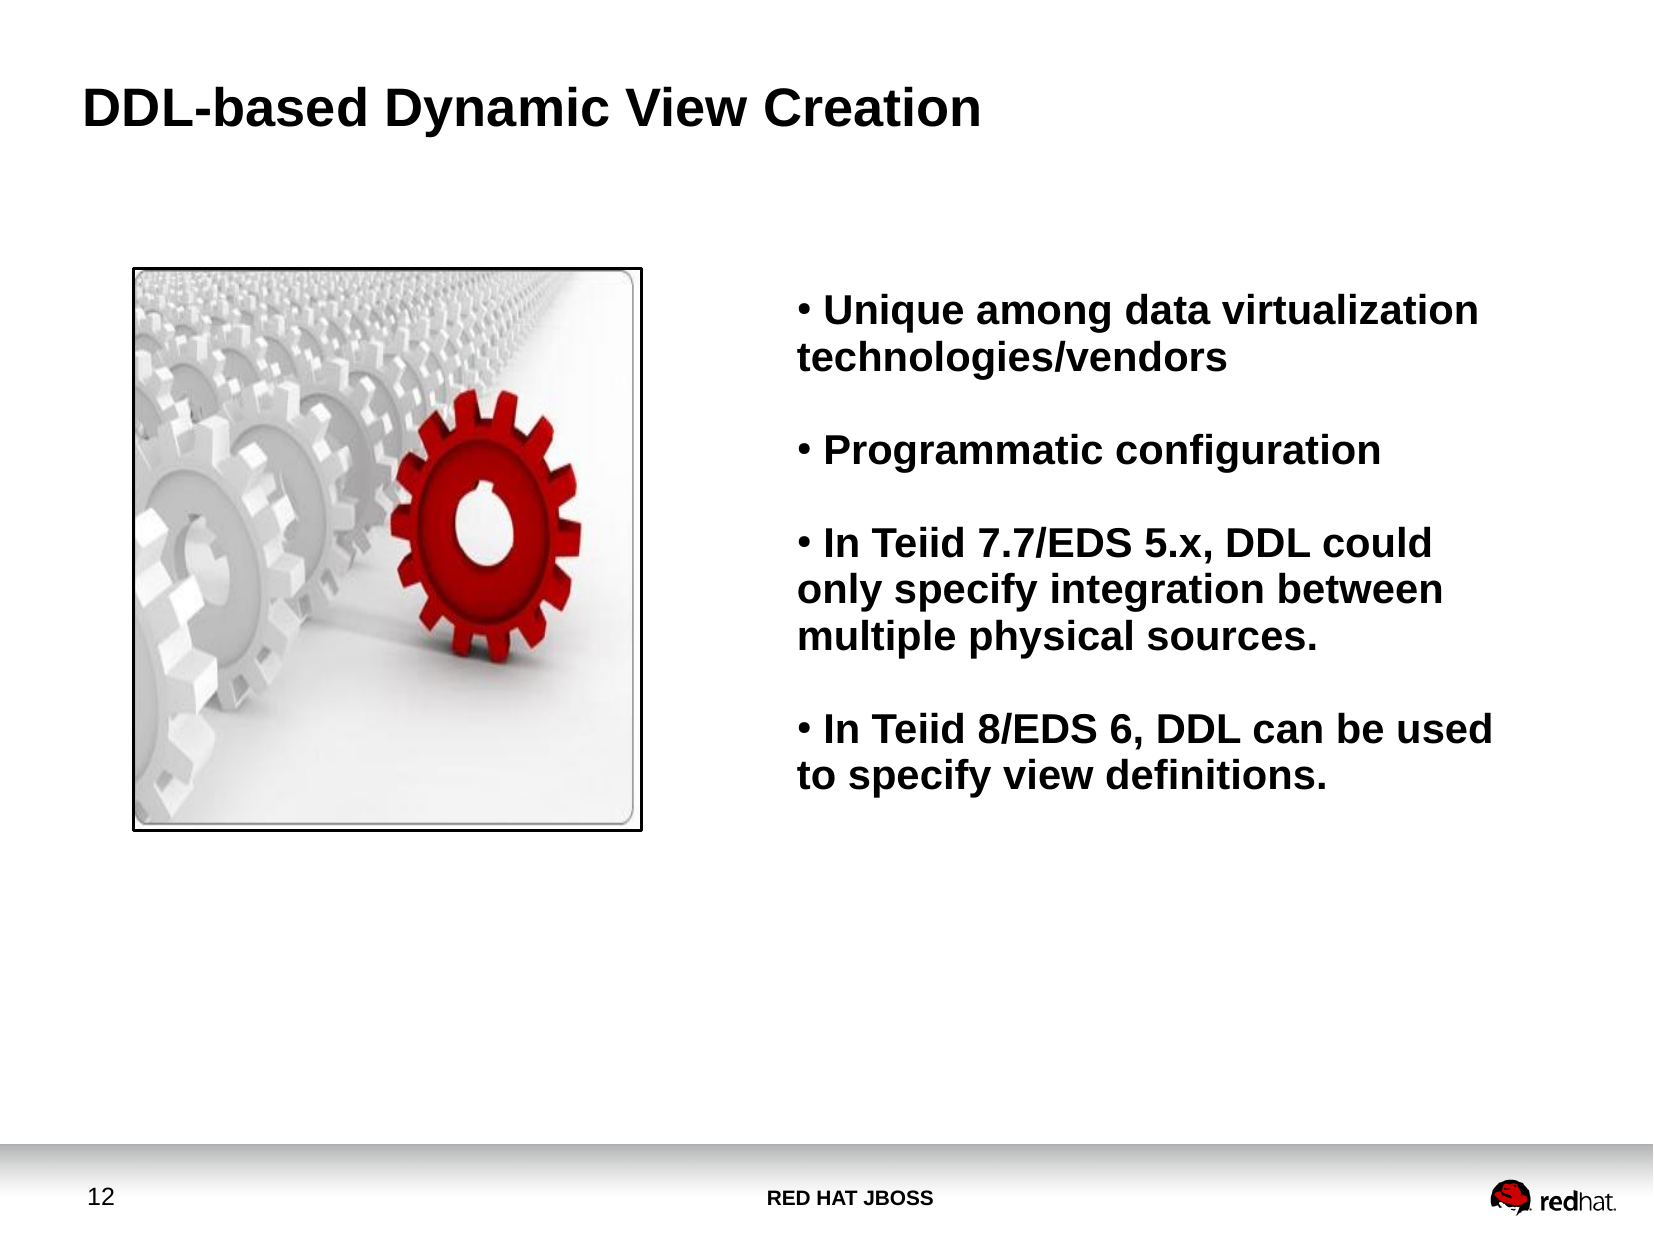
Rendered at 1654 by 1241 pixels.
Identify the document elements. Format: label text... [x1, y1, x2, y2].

text_box Unique among data virtualization technologies/vendors Programmatic configuration In Teiid 7.7/EDS 5.x, DDL could only specify integration between multiple physical sources. In Teiid 8/EDS 6, DDL can be used to specify view definitions. [782, 279, 1532, 1030]
title DDL-based Dynamic View Creation [82, 49, 1571, 166]
picture [0, 1144, 1653, 1241]
list [779, 290, 1571, 1094]
picture [134, 270, 640, 829]
